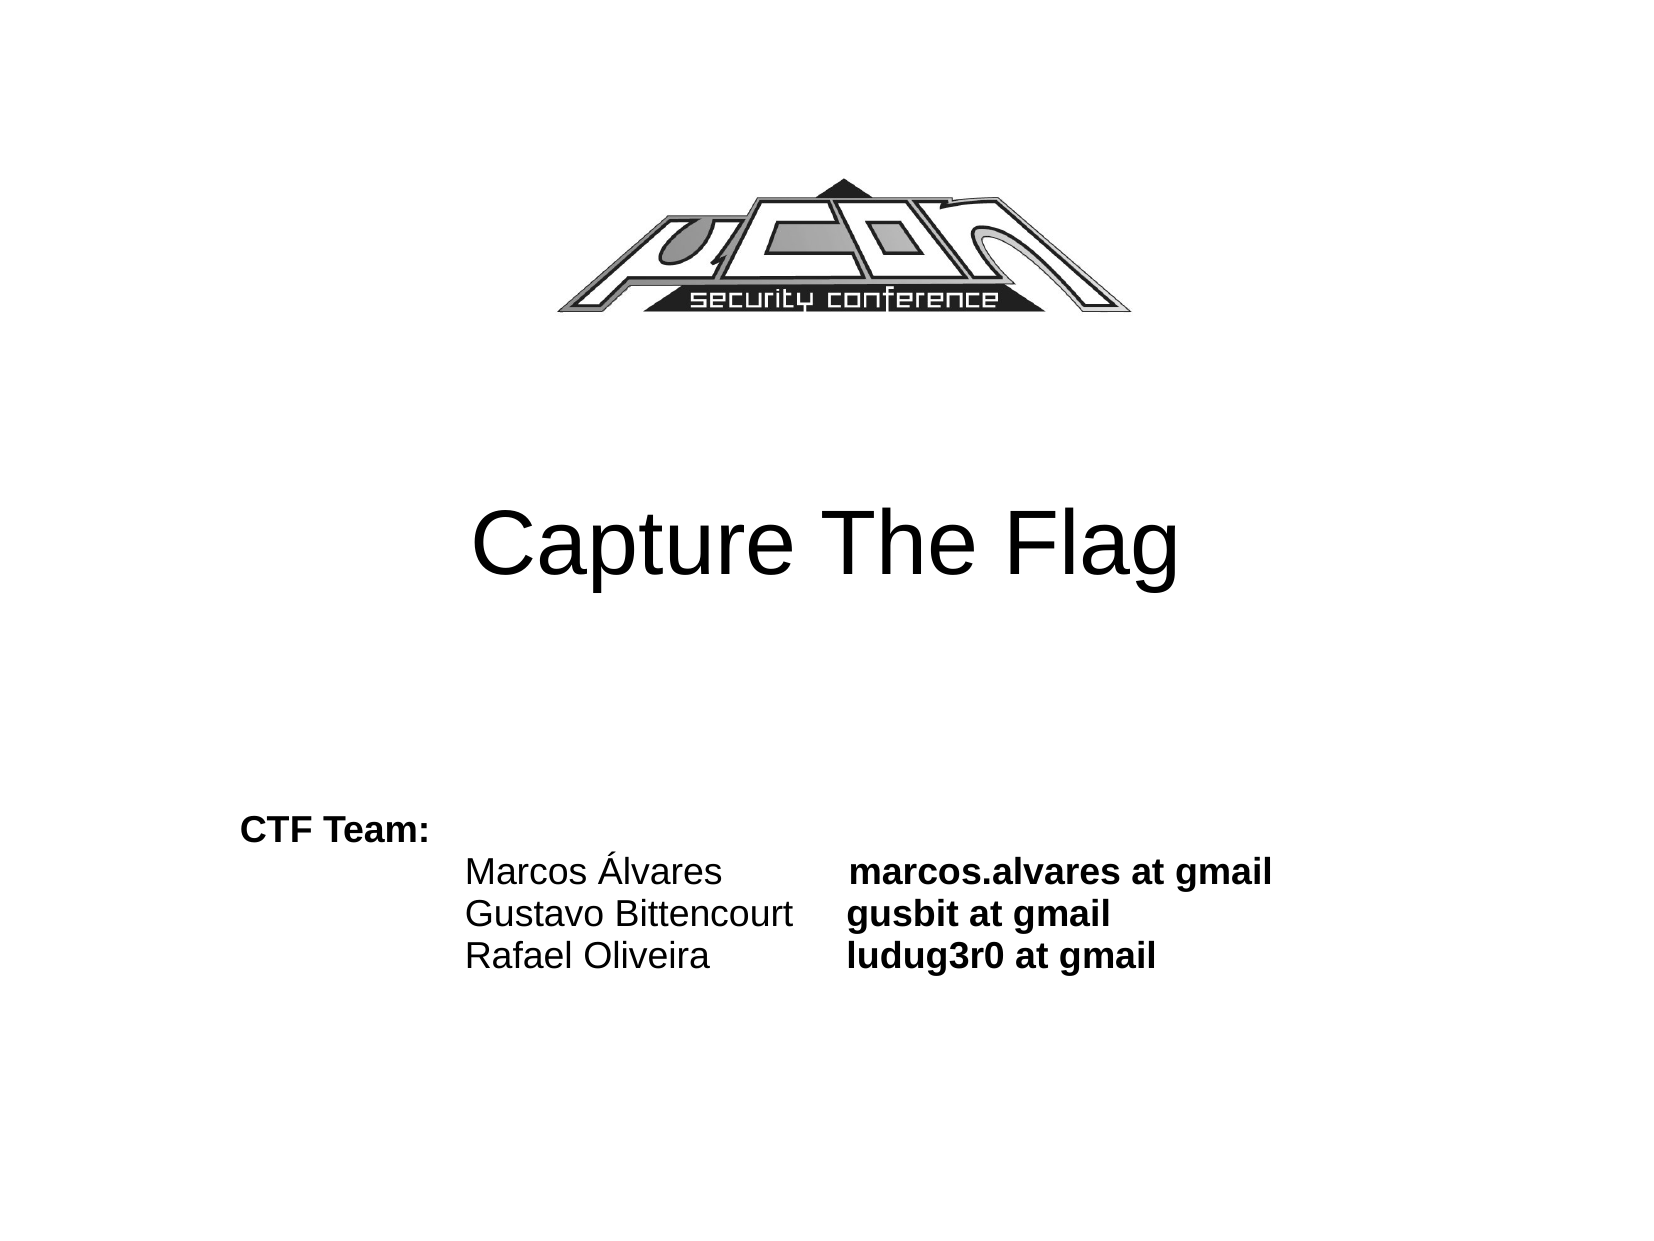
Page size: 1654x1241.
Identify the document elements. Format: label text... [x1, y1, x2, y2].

picture [525, 134, 1163, 360]
title Capture The Flag [82, 439, 1571, 647]
text_box CTF Team: Marcos Álvares marcos.alvares at gmail Gustavo Bittencourt gusbit at gmail Rafael Oliveira ludug3r0 at gmail [225, 801, 1426, 1010]
